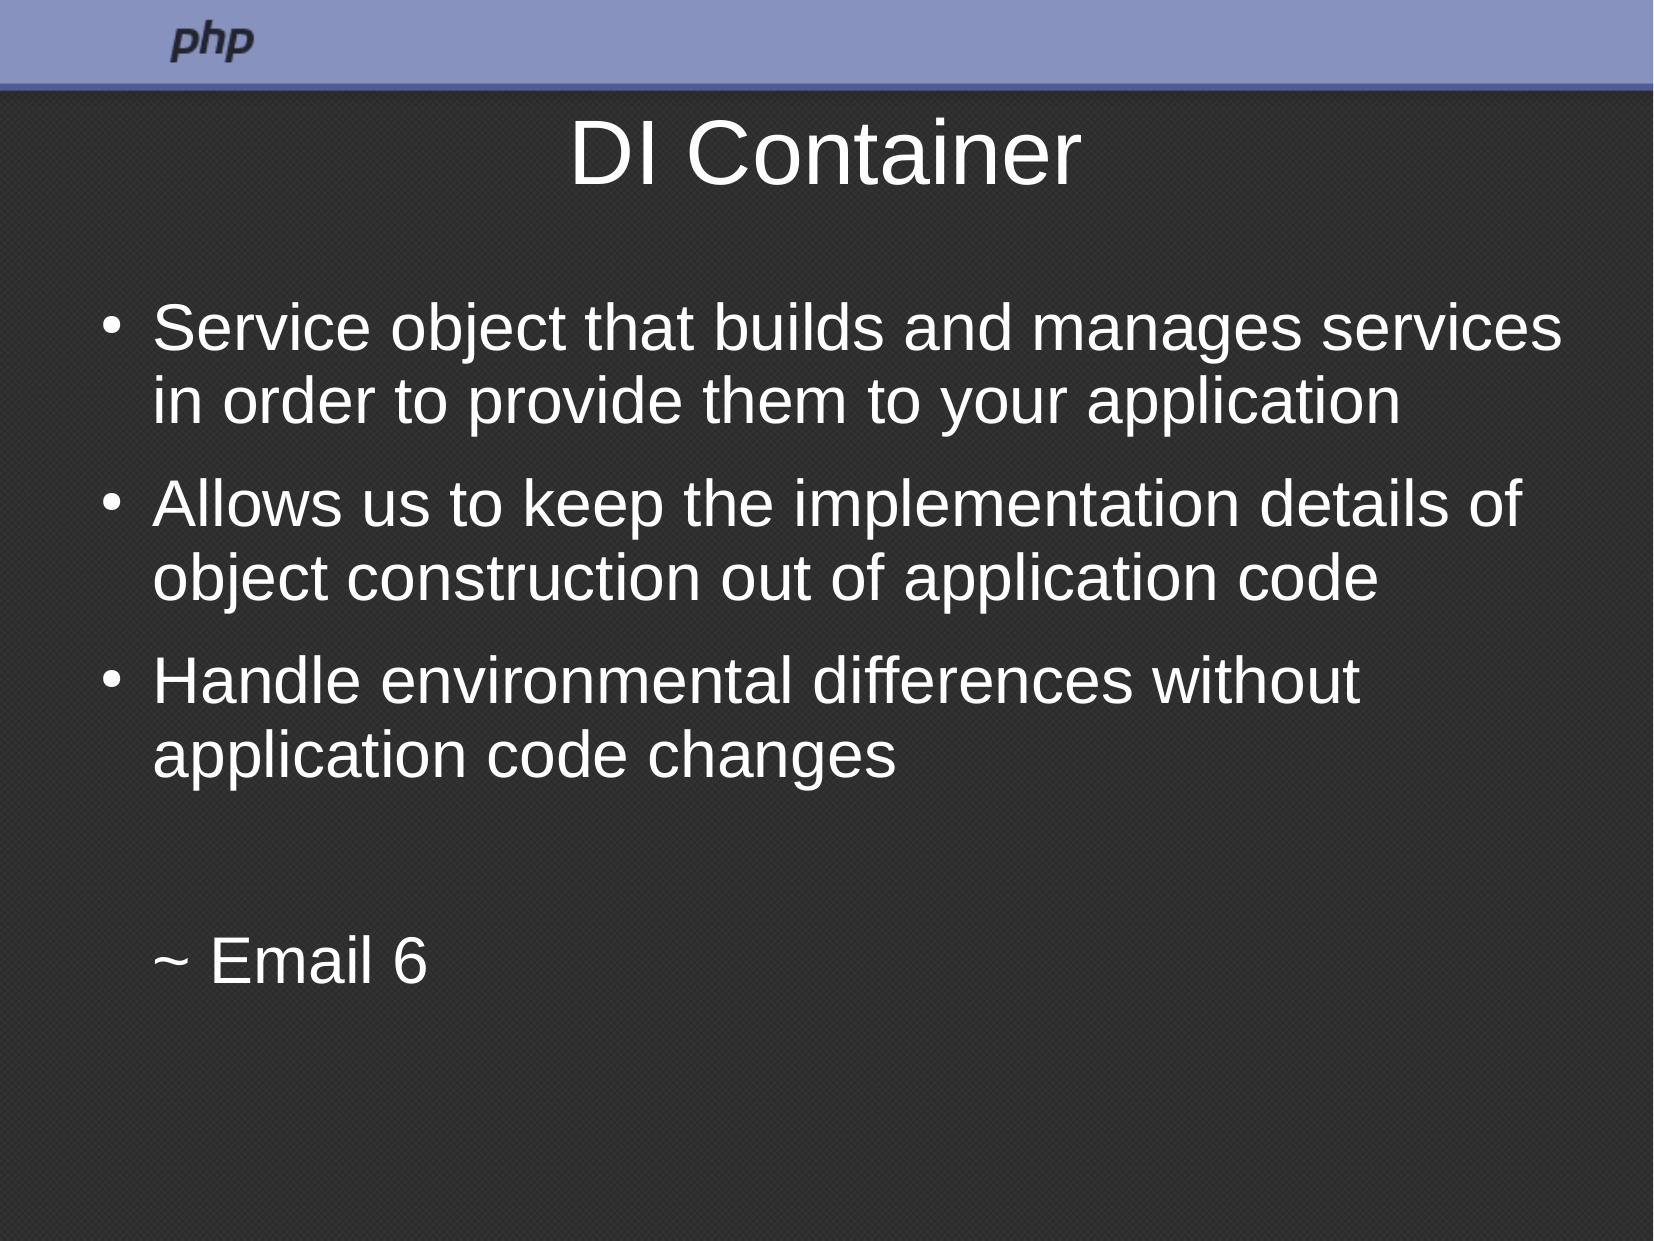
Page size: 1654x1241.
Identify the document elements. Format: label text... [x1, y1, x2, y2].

picture [0, 0, 1654, 1241]
title DI Container [82, 49, 1571, 257]
list Service object that builds and manages services in order to provide them to your application Allows us to keep the implementation details of object construction out of application code Handle environmental differences without application code changes ~ Email 6 [82, 290, 1571, 1010]
